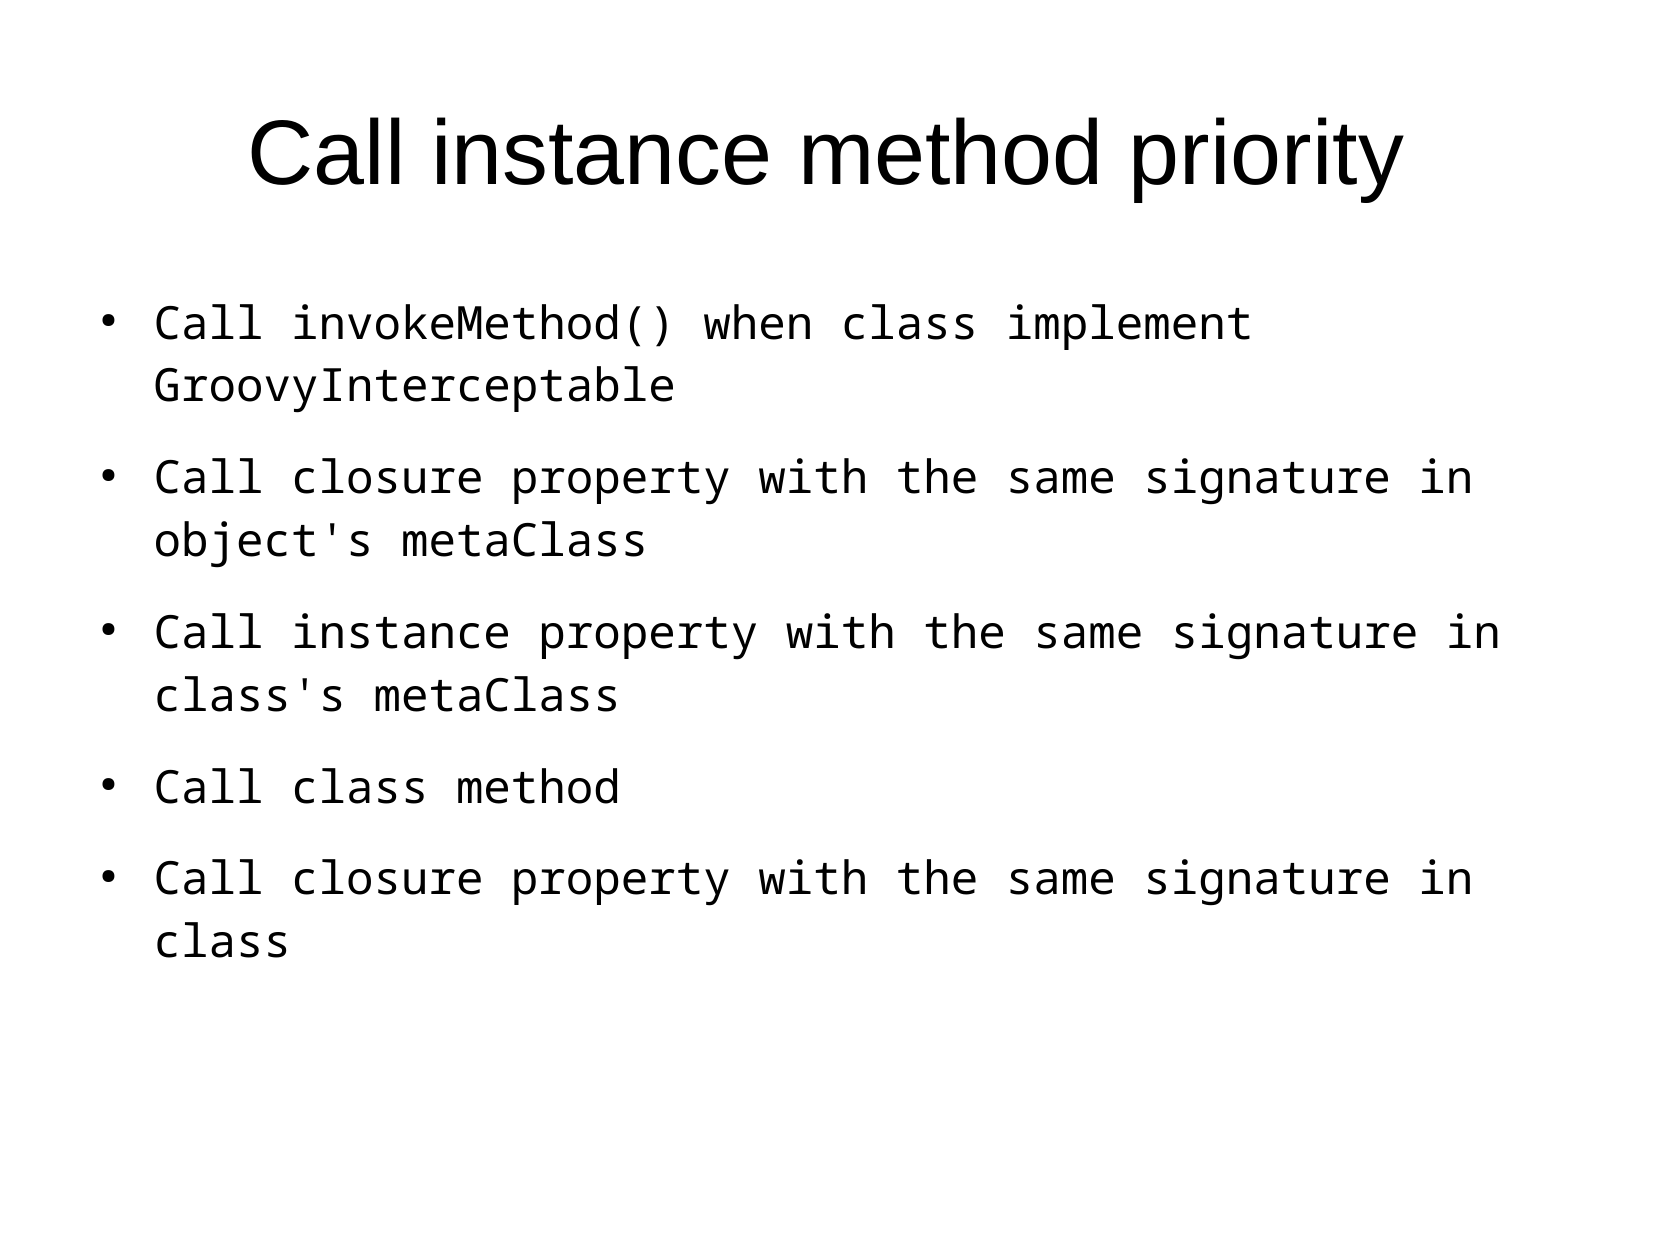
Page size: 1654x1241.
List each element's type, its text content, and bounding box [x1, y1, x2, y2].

list Call invokeMethod() when class implement GroovyInterceptable Call closure property with the same signature in object's metaClass Call instance property with the same signature in class's metaClass Call class method Call closure property with the same signature in class [82, 290, 1571, 1010]
title Call instance method priority [82, 49, 1571, 257]
